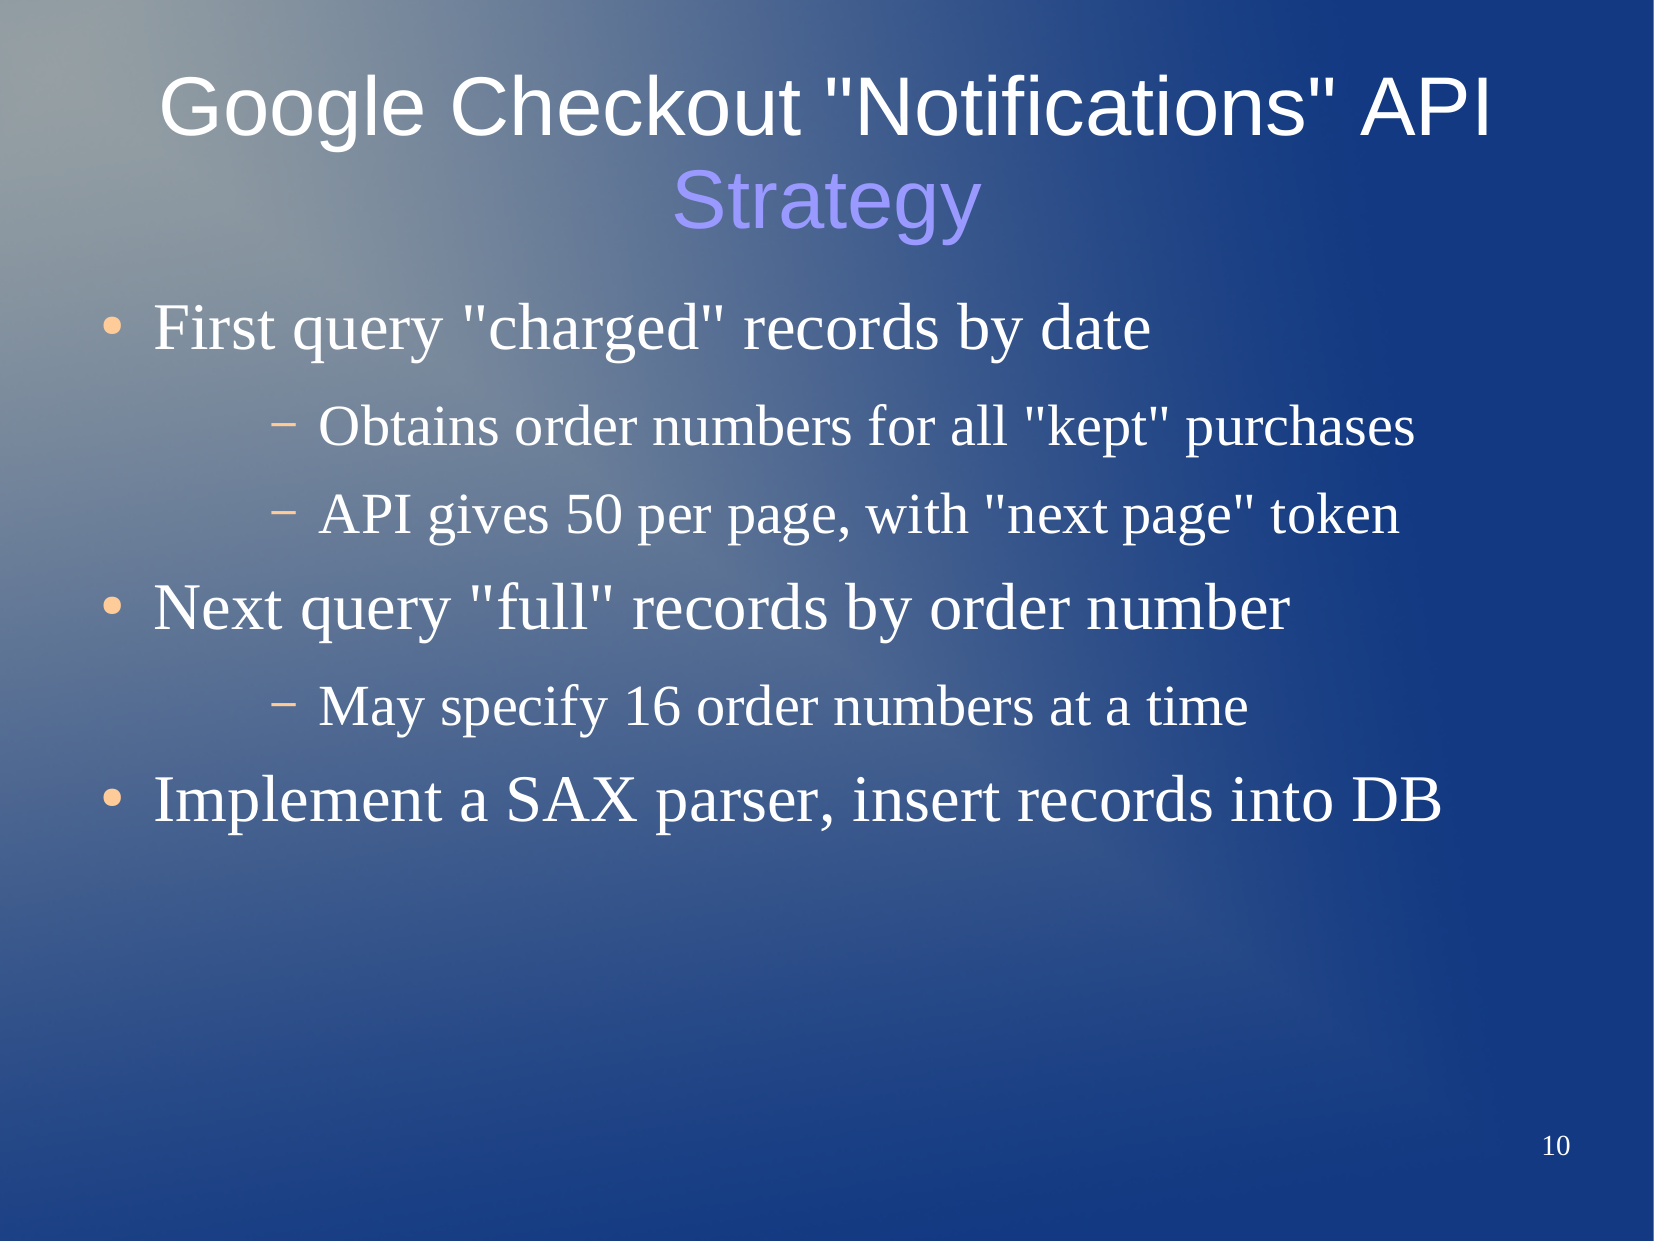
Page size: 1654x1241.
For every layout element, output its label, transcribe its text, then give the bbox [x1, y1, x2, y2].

picture [0, 0, 1654, 1241]
list First query "charged" records by date Obtains order numbers for all "kept" purchases API gives 50 per page, with "next page" token Next query "full" records by order number May specify 16 order numbers at a time Implement a SAX parser, insert records into DB [82, 290, 1571, 1094]
title Google Checkout "Notifications" API Strategy [82, 56, 1571, 250]
